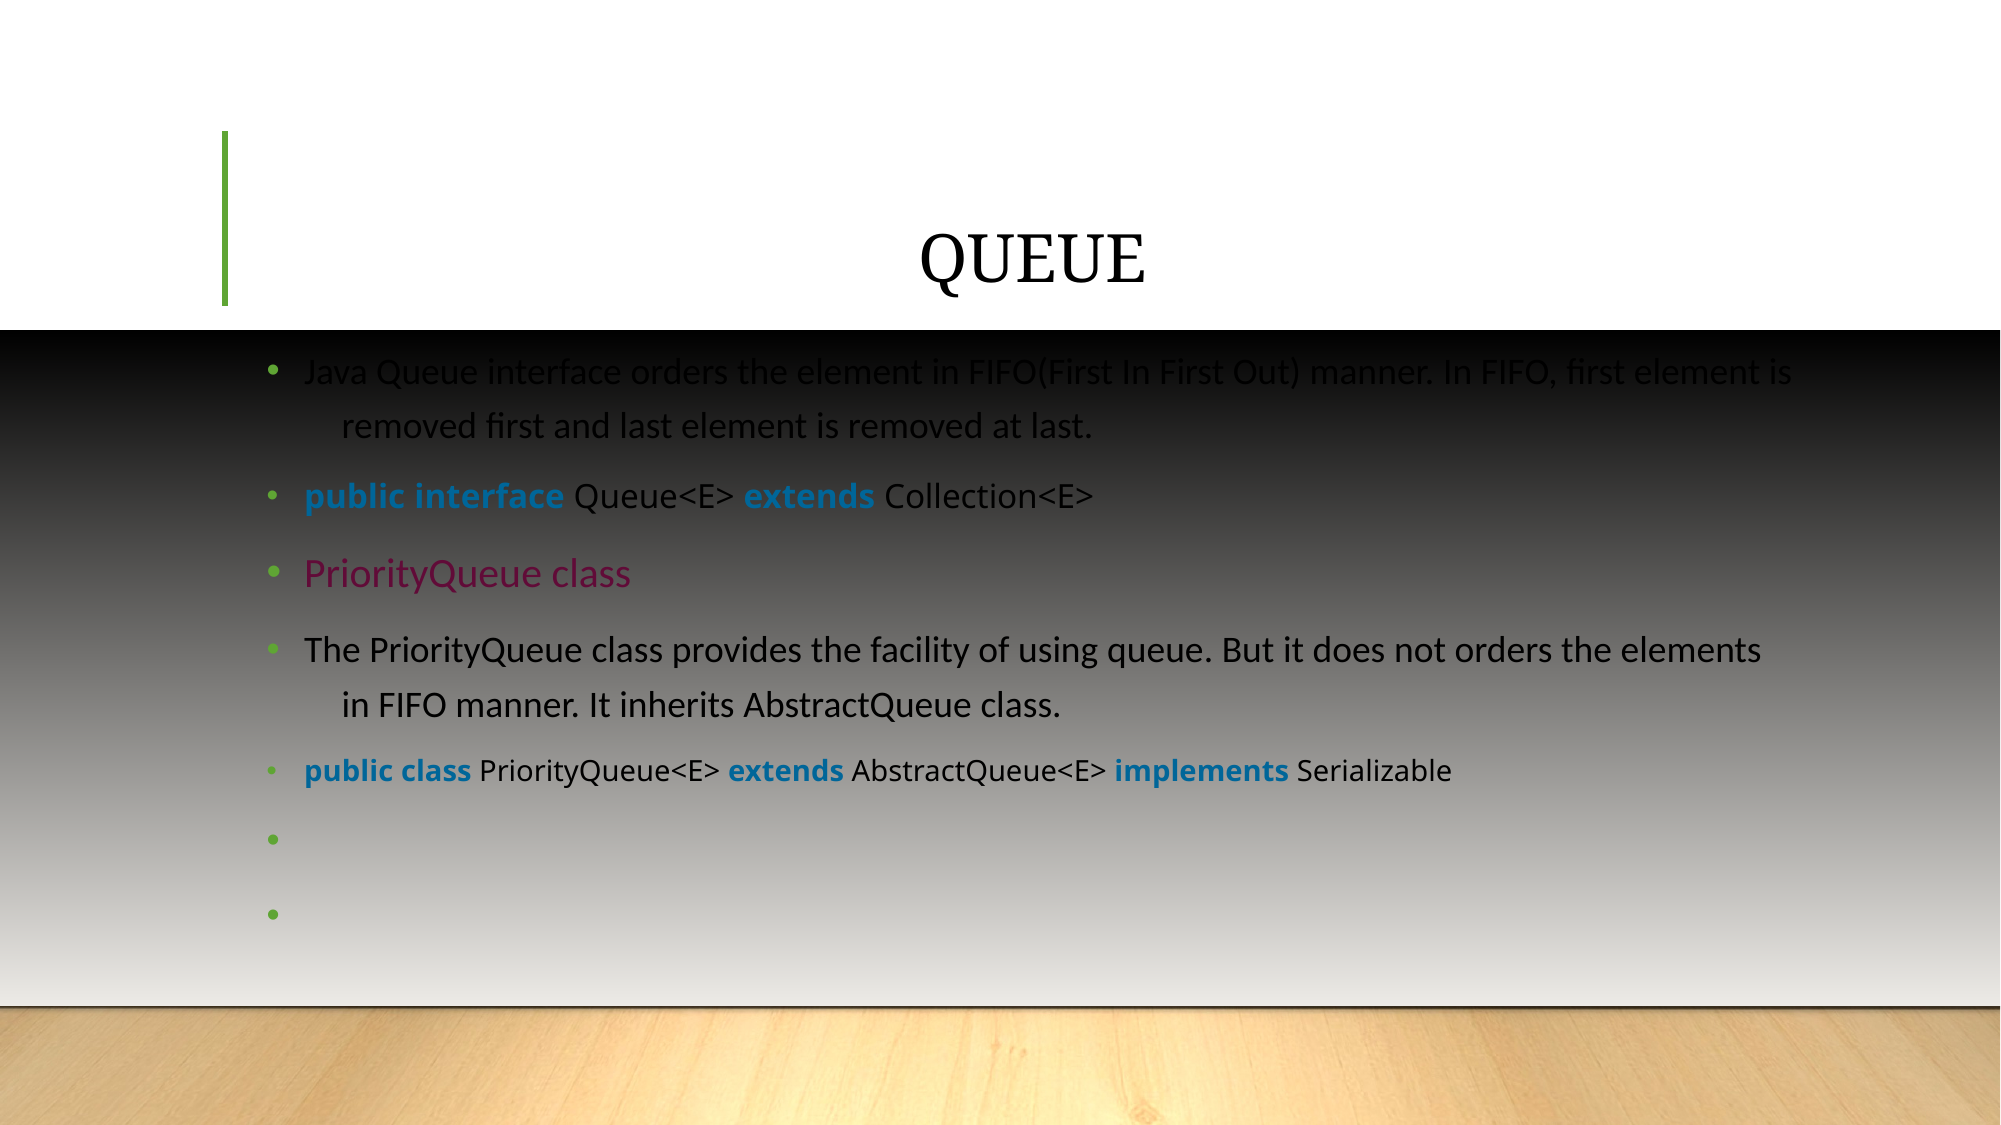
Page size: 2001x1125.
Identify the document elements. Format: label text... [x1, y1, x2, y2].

list Java Queue interface orders the element in FIFO(First In First Out) manner. In FIFO, first element is removed first and last element is removed at last. public interface Queue<E> extends Collection<E> PriorityQueue class The PriorityQueue class provides the facility of using queue. But it does not orders the elements in FIFO manner. It inherits AbstractQueue class. public class PriorityQueue<E> extends AbstractQueue<E> implements Serializable [251, 330, 1814, 897]
title QUEUE [251, 131, 1814, 305]
